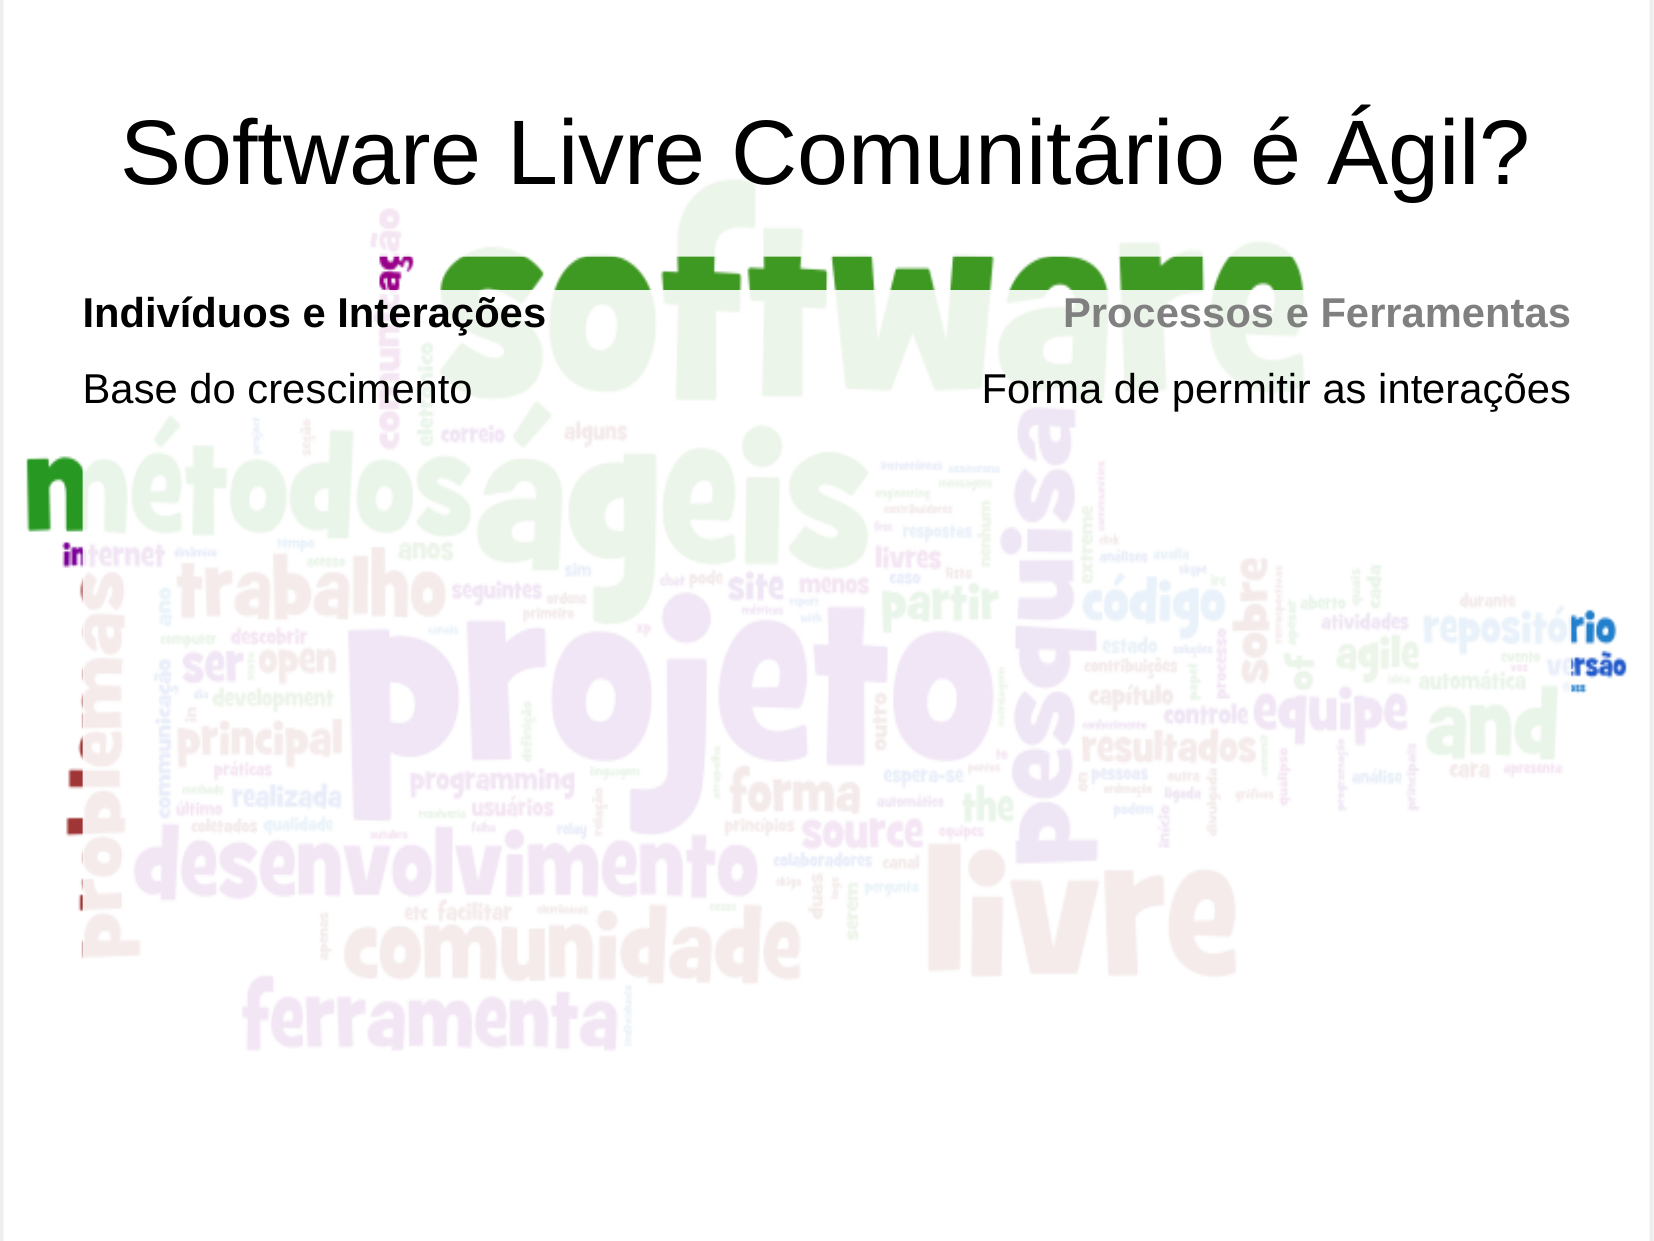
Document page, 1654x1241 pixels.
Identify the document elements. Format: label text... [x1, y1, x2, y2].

list Indivíduos e Interações Base do crescimento [82, 290, 798, 1109]
list Processos e Ferramentas Forma de permitir as interações [797, 290, 1572, 1094]
picture [0, 0, 1654, 1241]
title Software Livre Comunitário é Ágil? [82, 49, 1571, 257]
